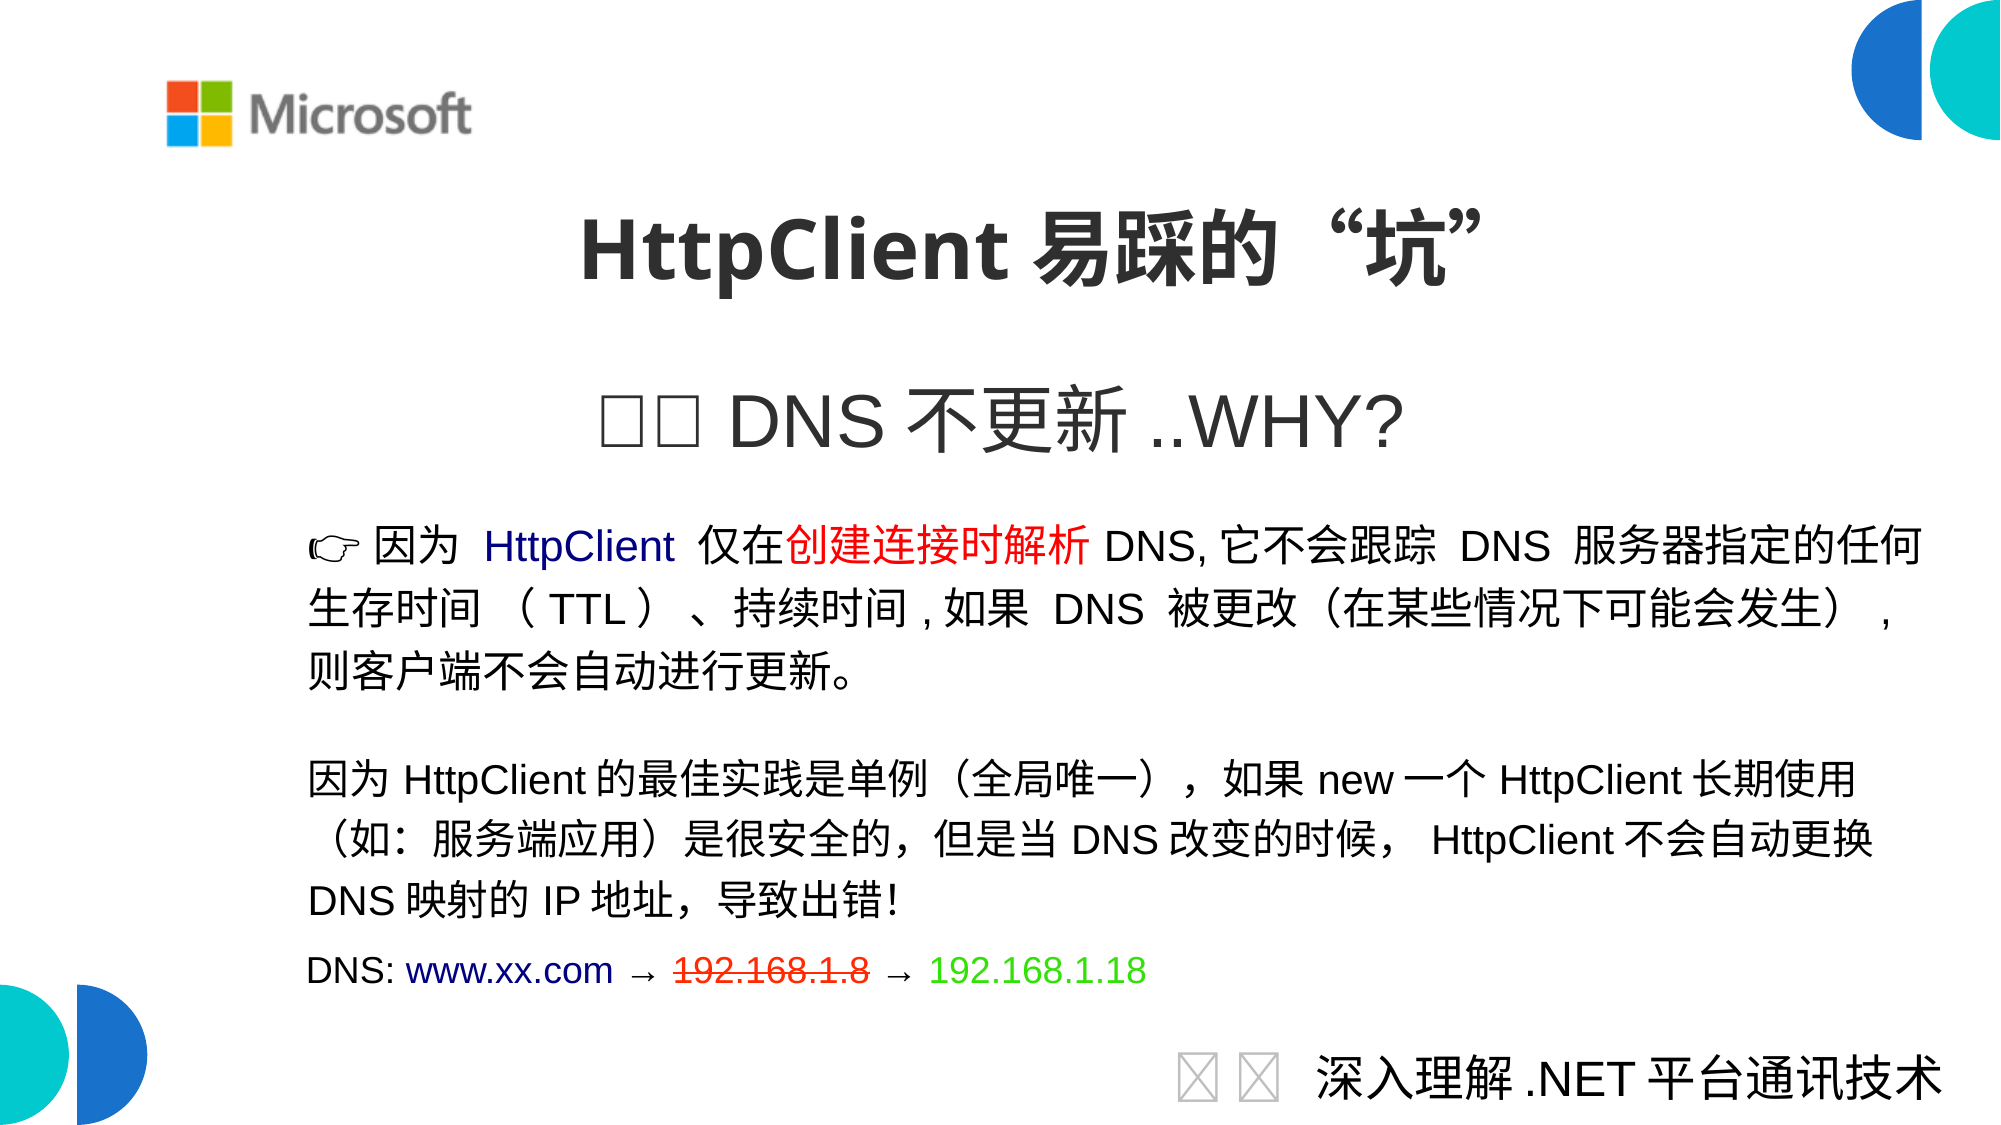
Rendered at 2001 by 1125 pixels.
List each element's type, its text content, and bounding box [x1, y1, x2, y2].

text_box DNS: www.xx.com → 192.168.1.8 → 192.168.1.18 [291, 942, 1163, 1000]
text_box 🚀🚀 DNS不更新..WHY? [206, 319, 1793, 533]
picture [85, 41, 552, 189]
subtitle 🚀 🚀 深入理解.NET平台通讯技术 [1173, 1046, 1952, 1107]
title HttpClient易踩的“坑” [192, 153, 1916, 340]
text_box 👉因为 HttpClient 仅在创建连接时解析DNS,它不会跟踪 DNS 服务器指定的任何生存时间 （TTL） 、持续时间,如果 DNS 被更改（在某些情况下可能会发生）,则客户端不会自动进行更新。 因为HttpClient的最佳实践是单例（全局唯一），如果new一个HttpClient长期使用（如：服务端应用）是很安全的，但是当DNS改变的时候，HttpClient不会自动更换DNS映射的IP地址，导致出错！ [292, 503, 1940, 903]
